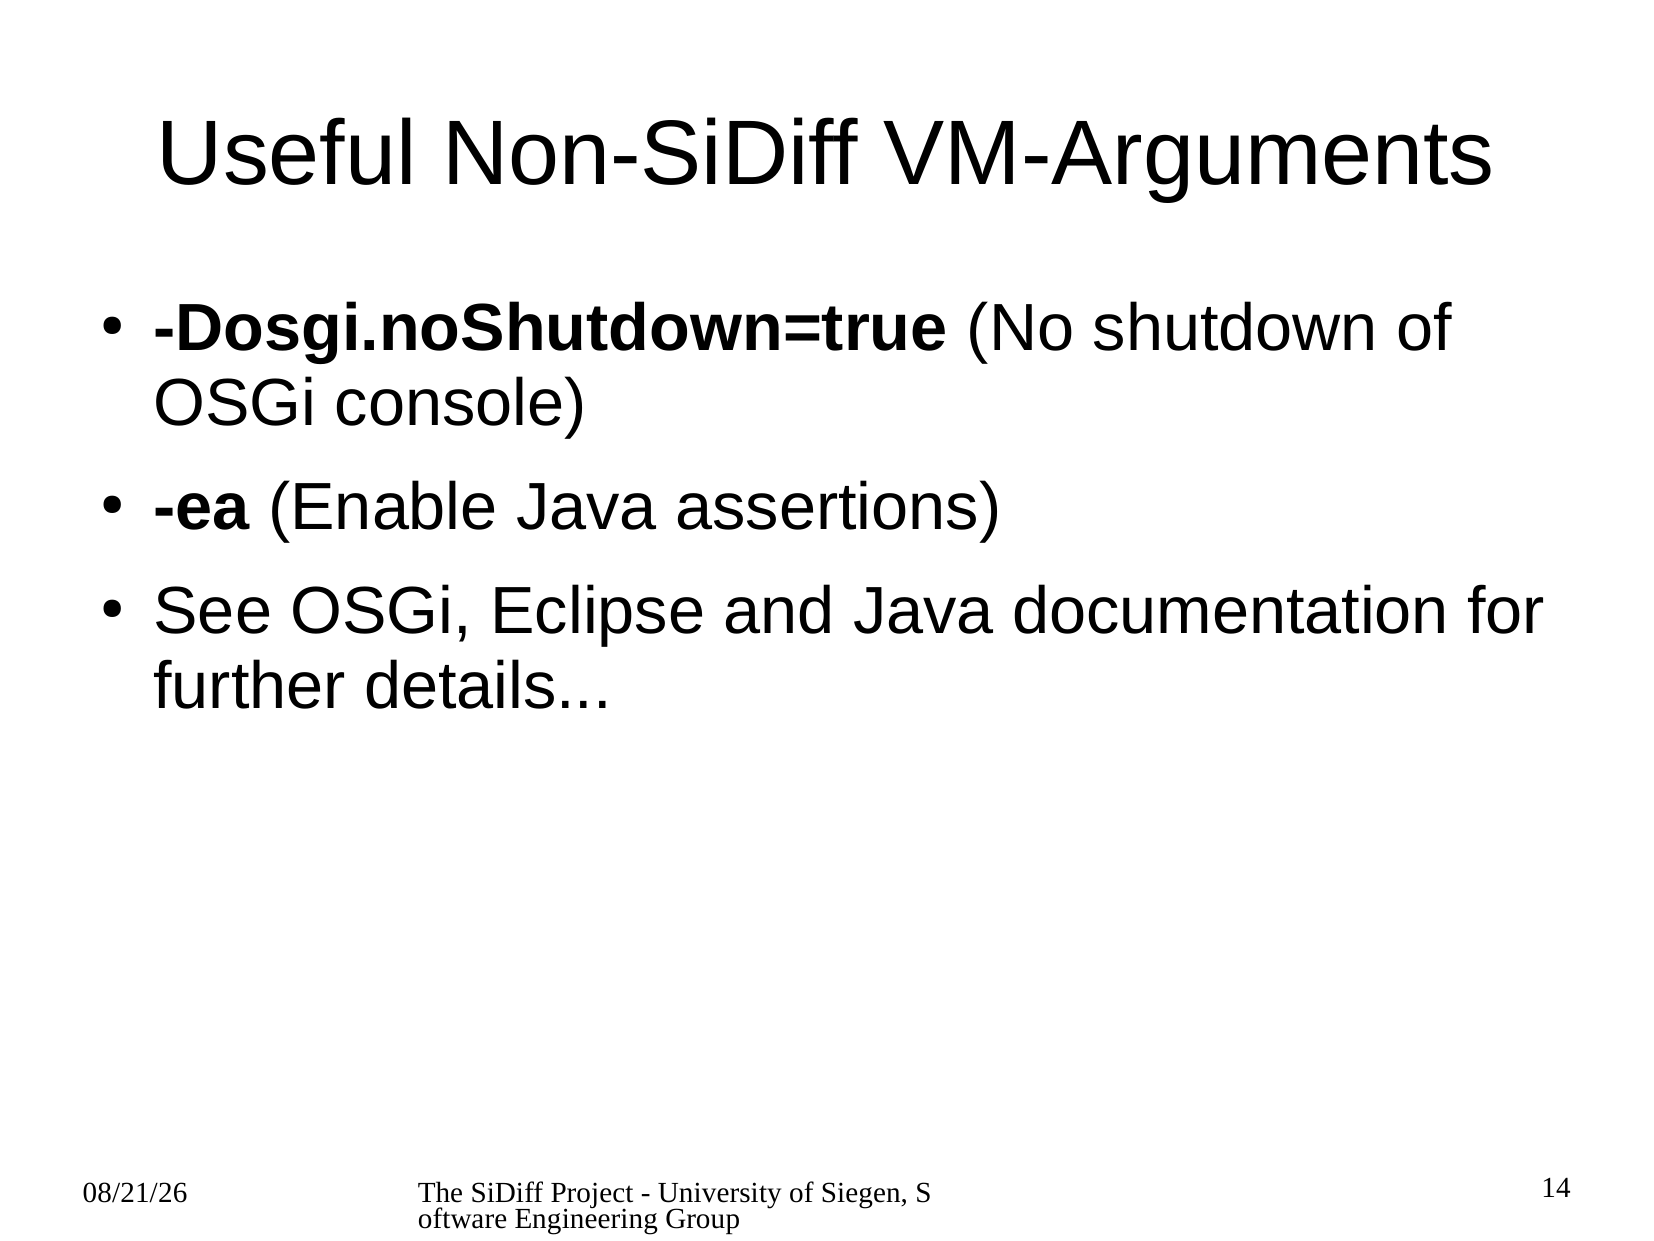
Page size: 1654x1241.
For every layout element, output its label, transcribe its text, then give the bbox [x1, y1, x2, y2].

list -Dosgi.noShutdown=true (No shutdown of OSGi console) -ea (Enable Java assertions) See OSGi, Eclipse and Java documentation for further details... [82, 290, 1571, 1109]
title Useful Non-SiDiff VM-Arguments [82, 49, 1571, 257]
